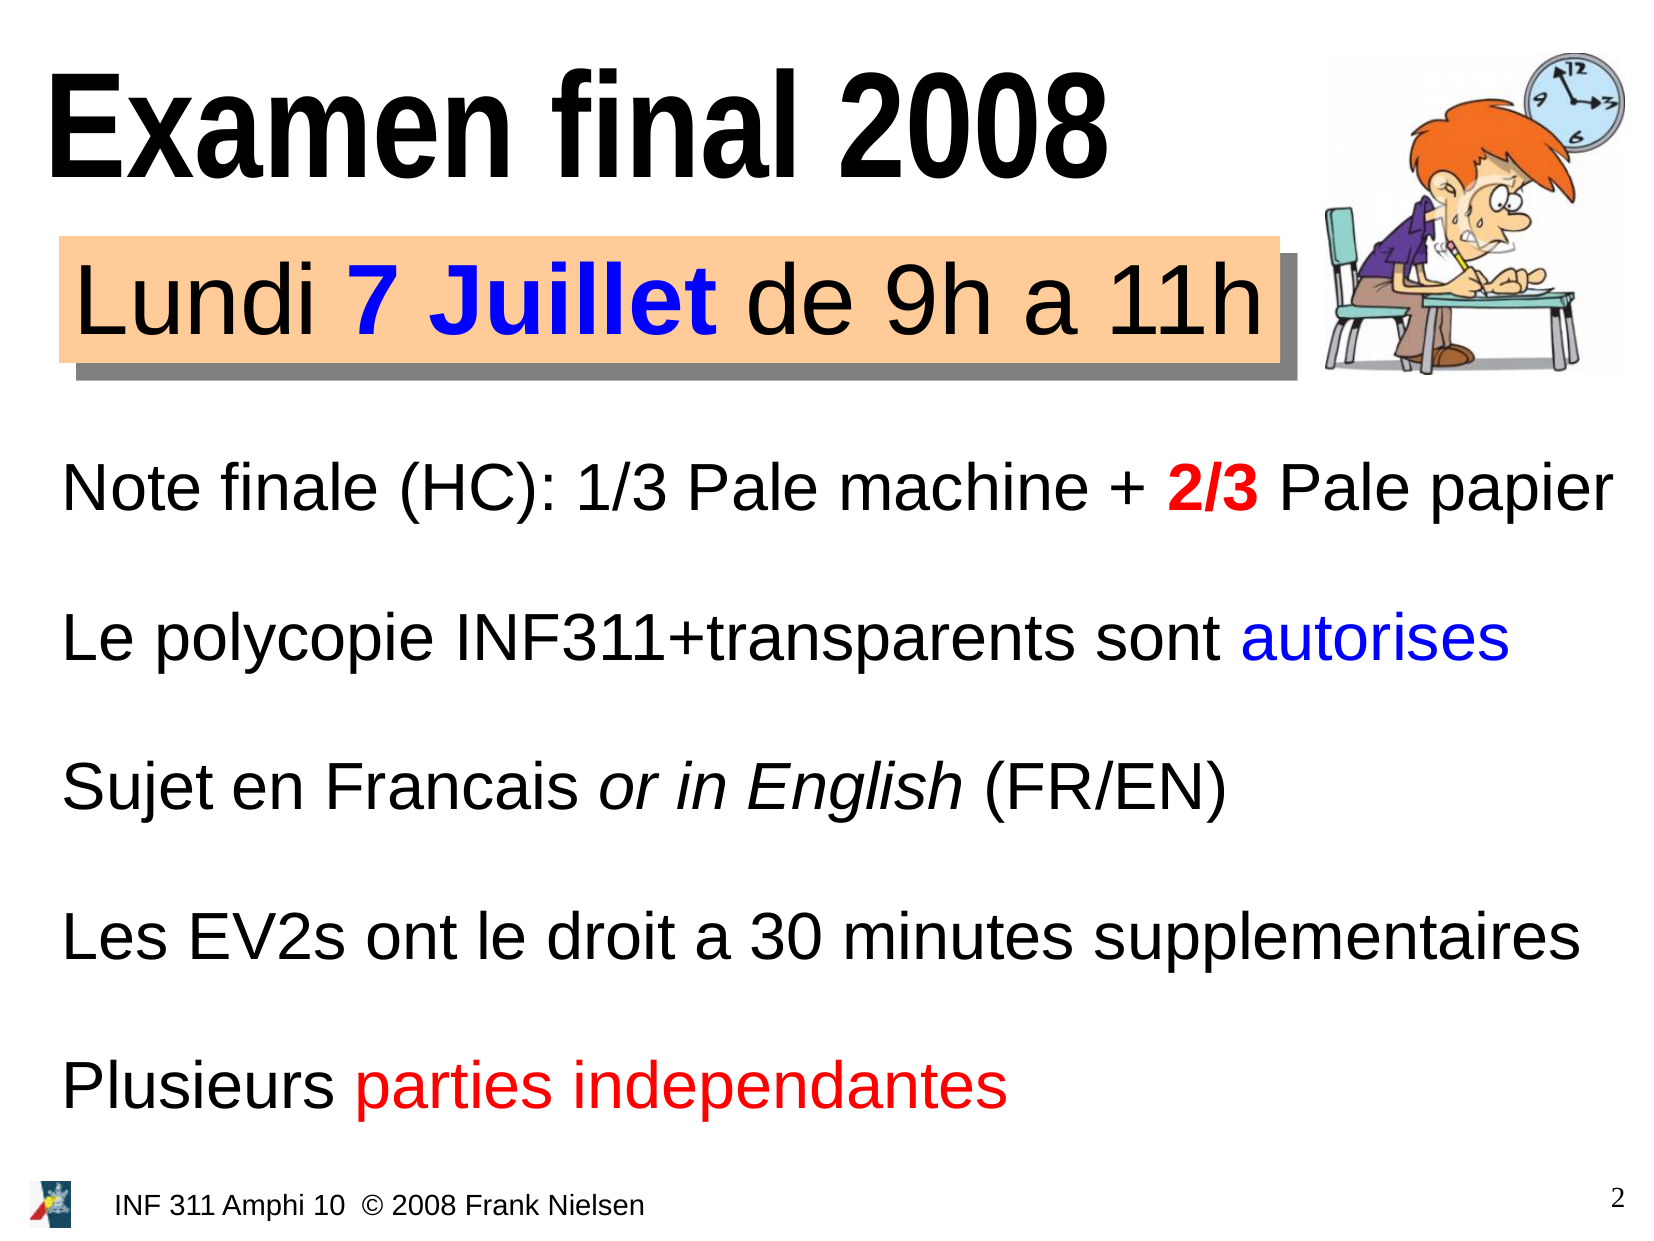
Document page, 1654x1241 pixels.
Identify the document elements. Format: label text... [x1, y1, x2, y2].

text_box Examen final 2008 [29, 29, 1127, 216]
picture [1325, 53, 1625, 375]
text_box Note finale (HC): 1/3 Pale machine + 2/3 Pale papier Le polycopie INF311+transparents sont autorises Sujet en Francais or in English (FR/EN) Les EV2s ont le droit a 30 minutes supplementaires Plusieurs parties independantes [28, 442, 1654, 1131]
picture [29, 1181, 71, 1228]
text_box Lundi 7 Juillet de 9h a 11h [59, 236, 1280, 363]
